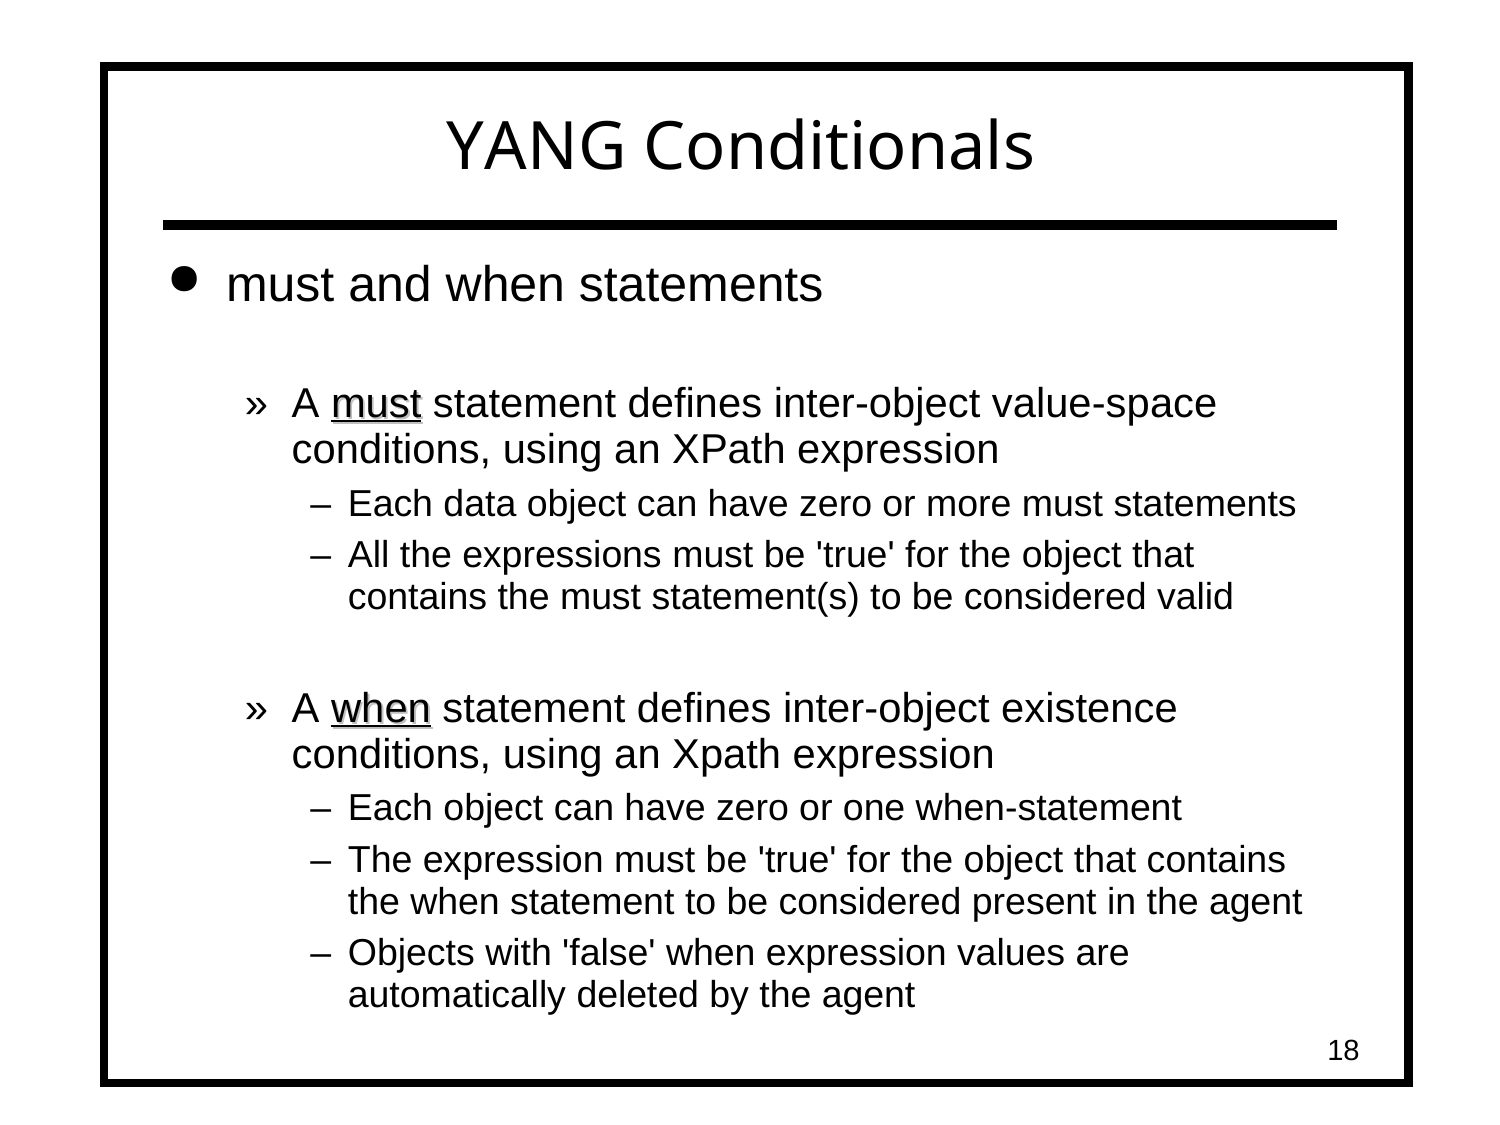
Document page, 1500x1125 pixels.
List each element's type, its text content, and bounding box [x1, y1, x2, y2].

title YANG Conditionals [162, 74, 1332, 213]
list must and when statements A must statement defines inter-object value-space conditions, using an XPath expression Each data object can have zero or more must statements All the expressions must be 'true' for the object that contains the must statement(s) to be considered valid A when statement defines inter-object existence conditions, using an Xpath expression Each object can have zero or one when-statement The expression must be 'true' for the object that contains the when statement to be considered present in the agent Objects with 'false' when expression values are automatically deleted by the agent [169, 256, 1345, 1017]
